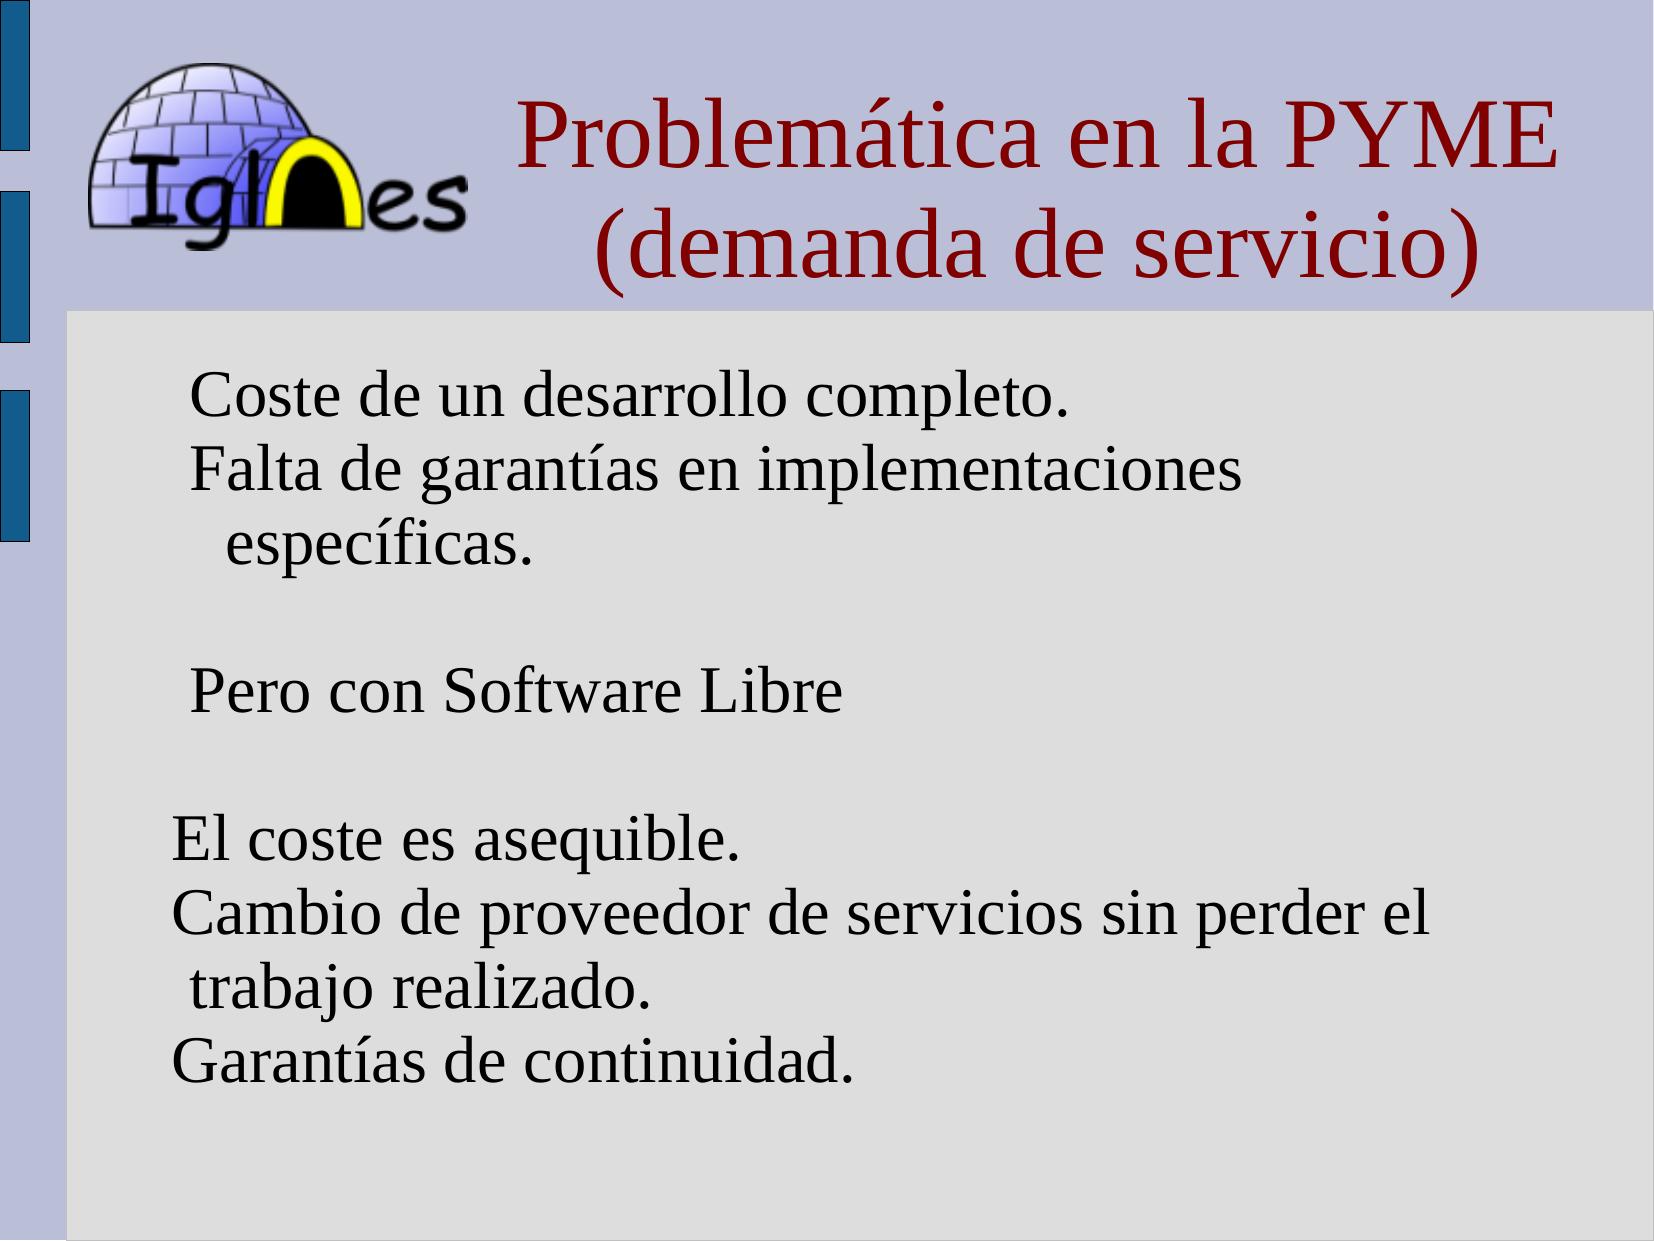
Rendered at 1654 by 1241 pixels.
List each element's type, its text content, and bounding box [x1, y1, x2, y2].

text_box Problemática en la PYME (demanda de servicio) [491, 78, 1586, 300]
text_box Coste de un desarrollo completo. Falta de garantías en implementaciones específicas. Pero con Software Libre El coste es asequible. Cambio de proveedor de servicios sin perder el trabajo realizado. Garantías de continuidad. [83, 310, 1567, 1241]
picture [88, 63, 468, 252]
